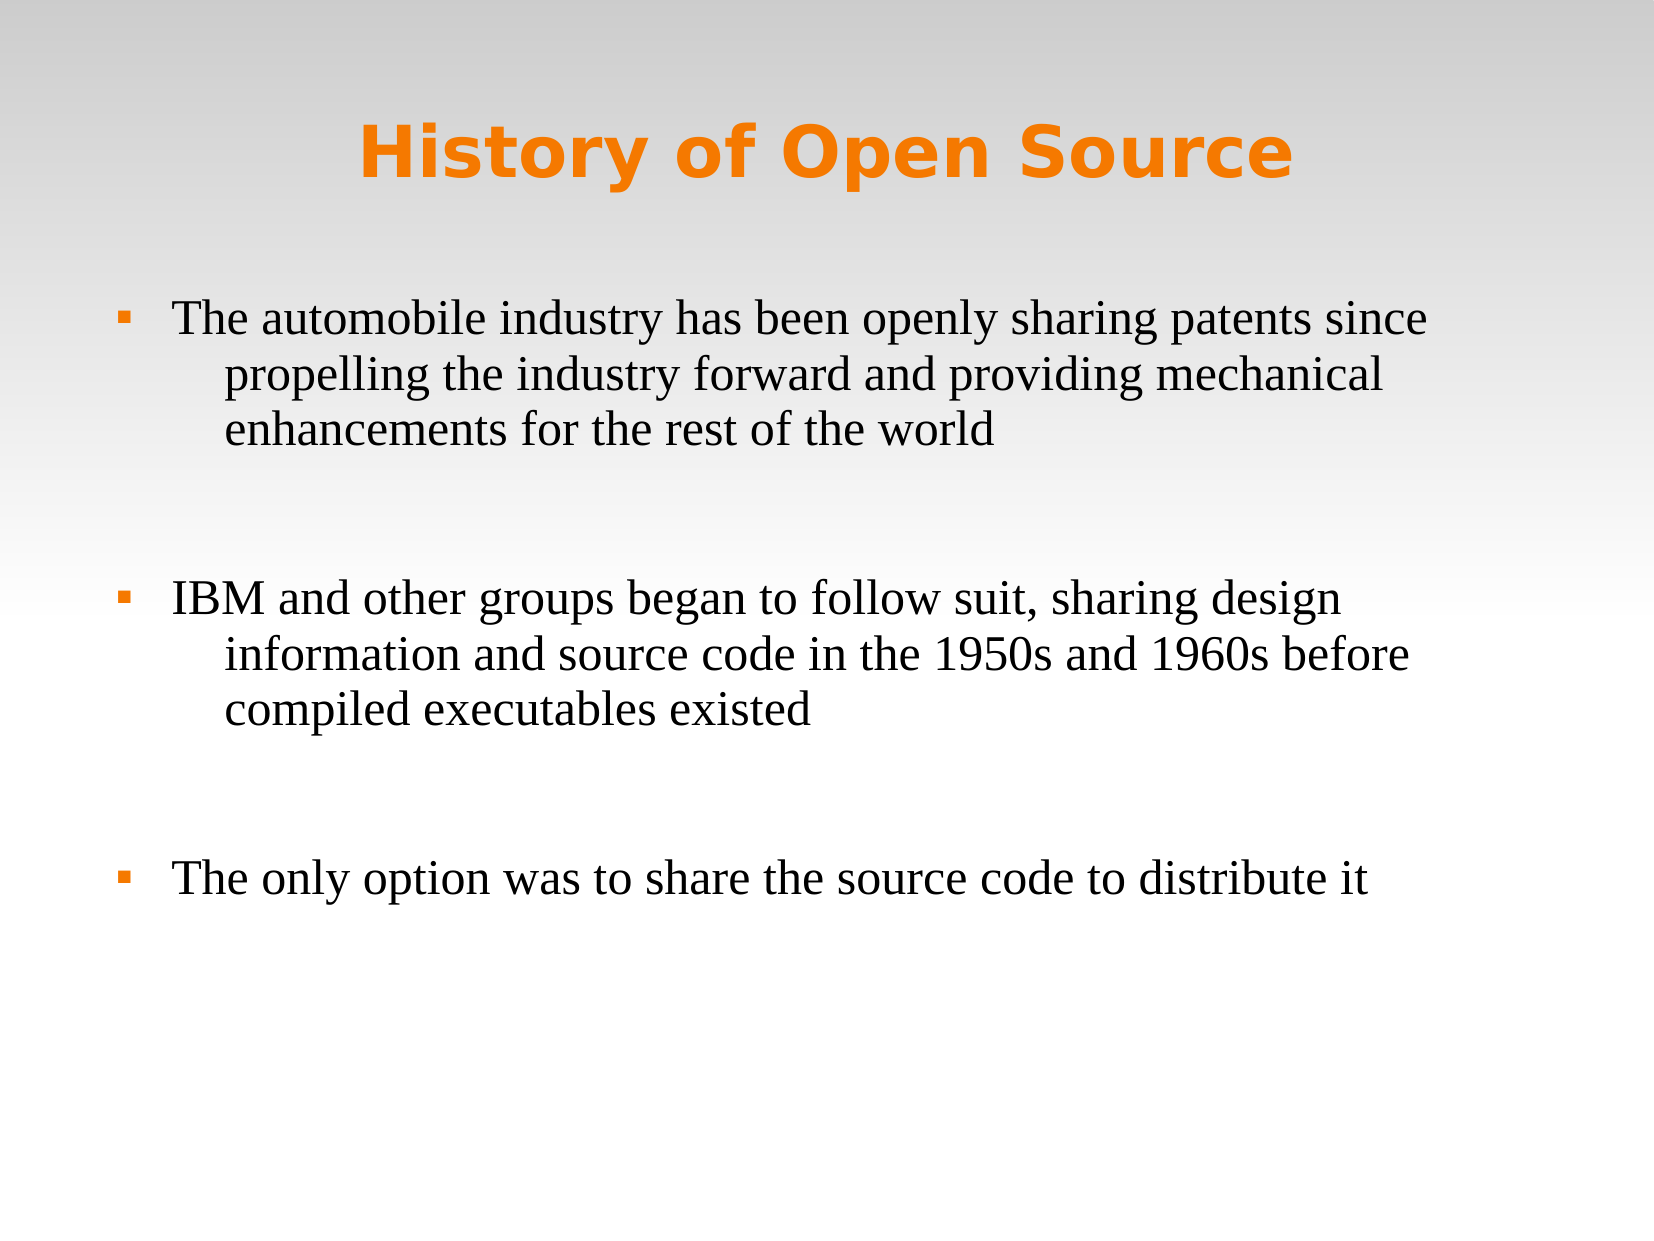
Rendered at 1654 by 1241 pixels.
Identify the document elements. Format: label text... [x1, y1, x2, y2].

title History of Open Source [82, 49, 1571, 257]
list The automobile industry has been openly sharing patents since propelling the industry forward and providing mechanical enhancements for the rest of the world IBM and other groups began to follow suit, sharing design information and source code in the 1950s and 1960s before compiled executables existed The only option was to share the source code to distribute it [82, 290, 1571, 1109]
